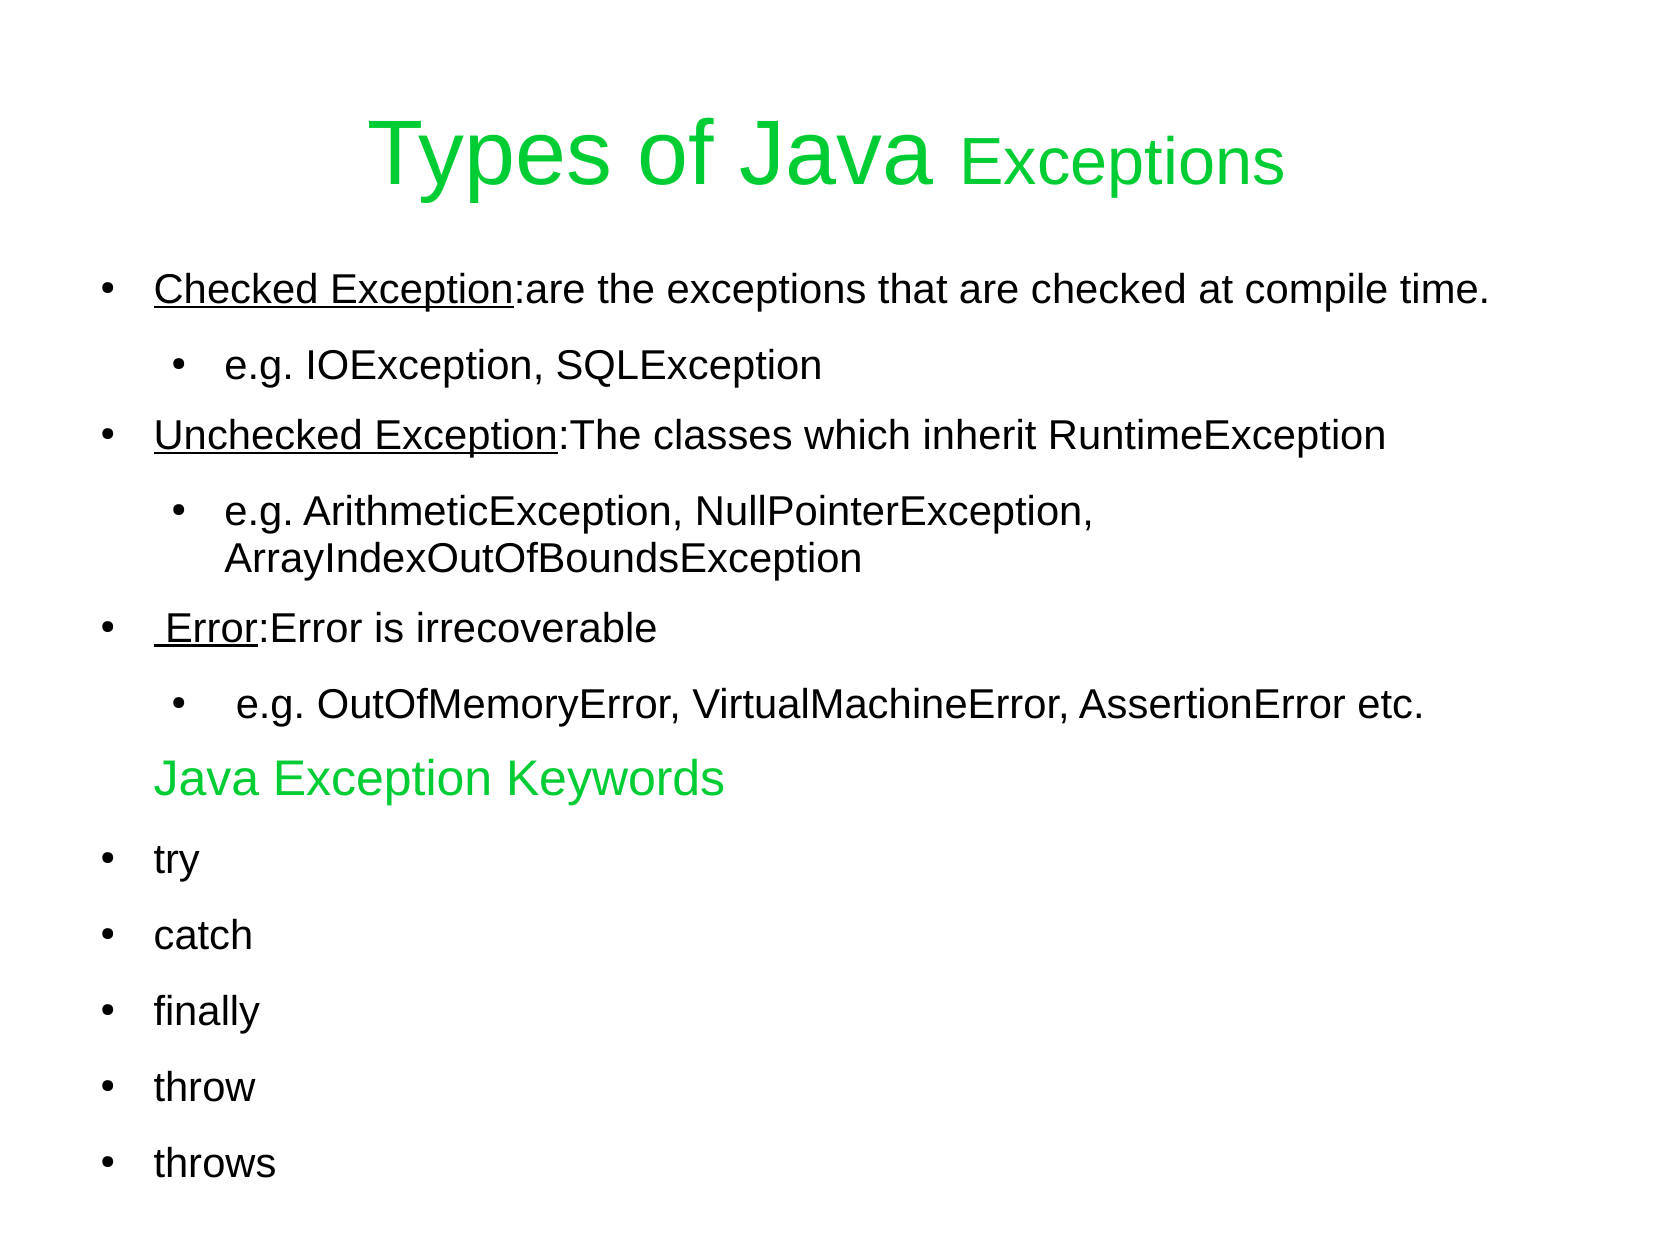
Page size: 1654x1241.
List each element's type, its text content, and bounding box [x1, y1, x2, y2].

list Checked Exception:are the exceptions that are checked at compile time. e.g. IOException, SQLException Unchecked Exception:The classes which inherit RuntimeException e.g. ArithmeticException, NullPointerException, ArrayIndexOutOfBoundsException Error:Error is irrecoverable e.g. OutOfMemoryError, VirtualMachineError, AssertionError etc. Java Exception Keywords try catch finally throw throws [82, 265, 1571, 1190]
title Types of Java Exceptions [82, 49, 1571, 257]
